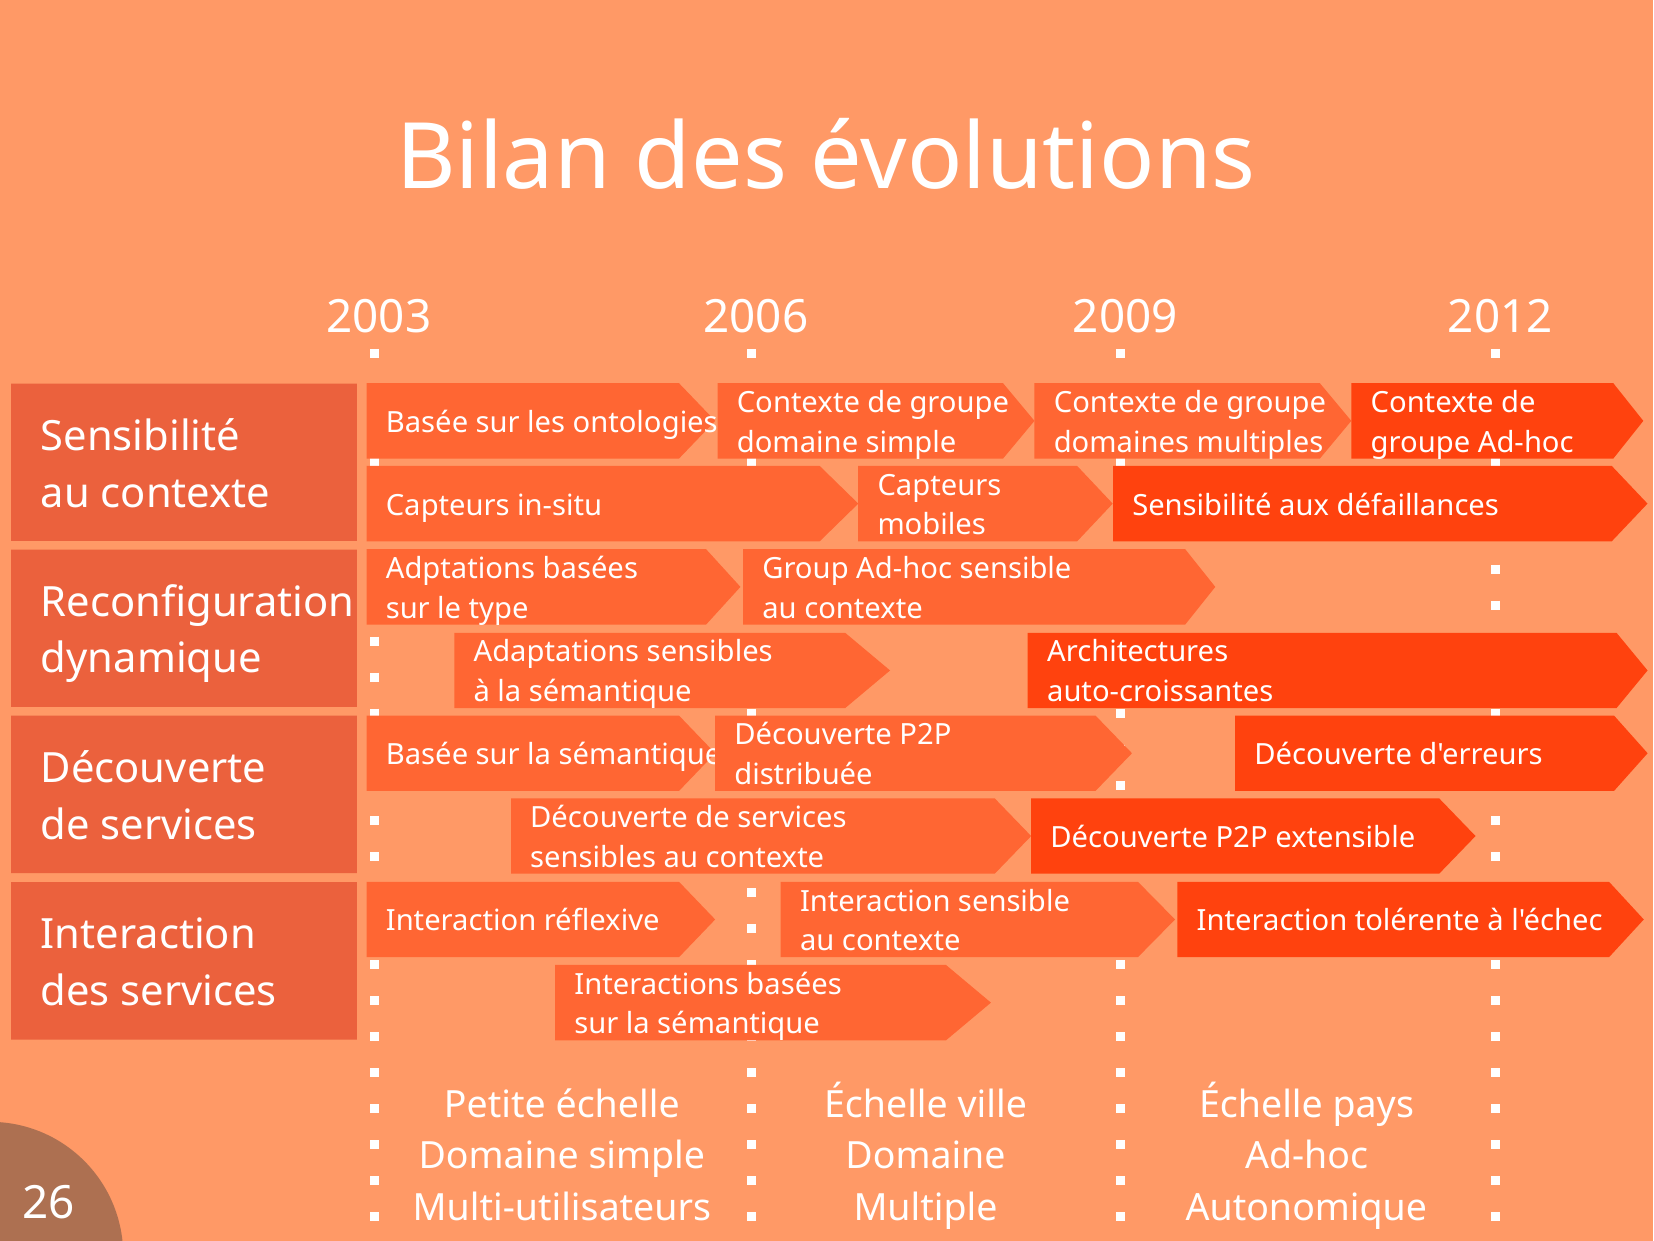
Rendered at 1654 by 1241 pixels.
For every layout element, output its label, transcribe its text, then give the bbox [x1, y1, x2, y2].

text_box Découverte P2P extensible [1031, 798, 1476, 874]
text_box Petite échelle Domaine simple Multi-utilisateurs [385, 1066, 739, 1217]
text_box Contexte de groupe domaines multiples [1034, 383, 1351, 459]
text_box Interaction des services [11, 882, 357, 1040]
text_box Interaction tolérente à l'échec [1177, 881, 1644, 958]
text_box Contexte de groupe Ad-hoc [1351, 383, 1644, 459]
text_box 2012 [1428, 272, 1571, 348]
text_box Adaptations sensibles à la sémantique [454, 632, 891, 709]
text_box Adptations basées sur le type [366, 549, 741, 625]
text_box Découverte P2P distribuée [715, 715, 1132, 791]
text_box Échelle ville Domaine Multiple Hétorogéne [749, 1066, 1103, 1217]
text_box Interaction réflexive [366, 881, 716, 958]
text_box Basée sur la sémantique [366, 715, 711, 791]
text_box Découverte d'erreurs [1235, 715, 1647, 791]
text_box Découverte de services [11, 715, 357, 874]
text_box Sensibilité aux défaillances [1113, 465, 1648, 542]
text_box Découverte de services sensibles au contexte [511, 798, 1031, 874]
text_box 2003 [307, 272, 449, 348]
text_box Capteurs mobiles [858, 465, 1113, 542]
text_box Reconfiguration dynamique [11, 549, 357, 707]
text_box 2009 [1053, 272, 1196, 348]
text_box Échelle pays Ad-hoc Autonomique [1130, 1066, 1484, 1217]
text_box Contexte de groupe domaine simple [717, 383, 1034, 459]
text_box Capteurs in-situ [366, 465, 858, 542]
text_box Interaction sensible au contexte [780, 881, 1176, 958]
text_box Group Ad-hoc sensible au contexte [743, 549, 1216, 625]
text_box Sensibilité au contexte [11, 383, 357, 541]
text_box 2006 [684, 272, 826, 348]
text_box Interactions basées sur la sémantique [555, 964, 991, 1041]
title Bilan des évolutions [82, 49, 1571, 257]
text_box Basée sur les ontologies [366, 383, 711, 459]
text_box Architectures auto-croissantes [1027, 632, 1648, 709]
